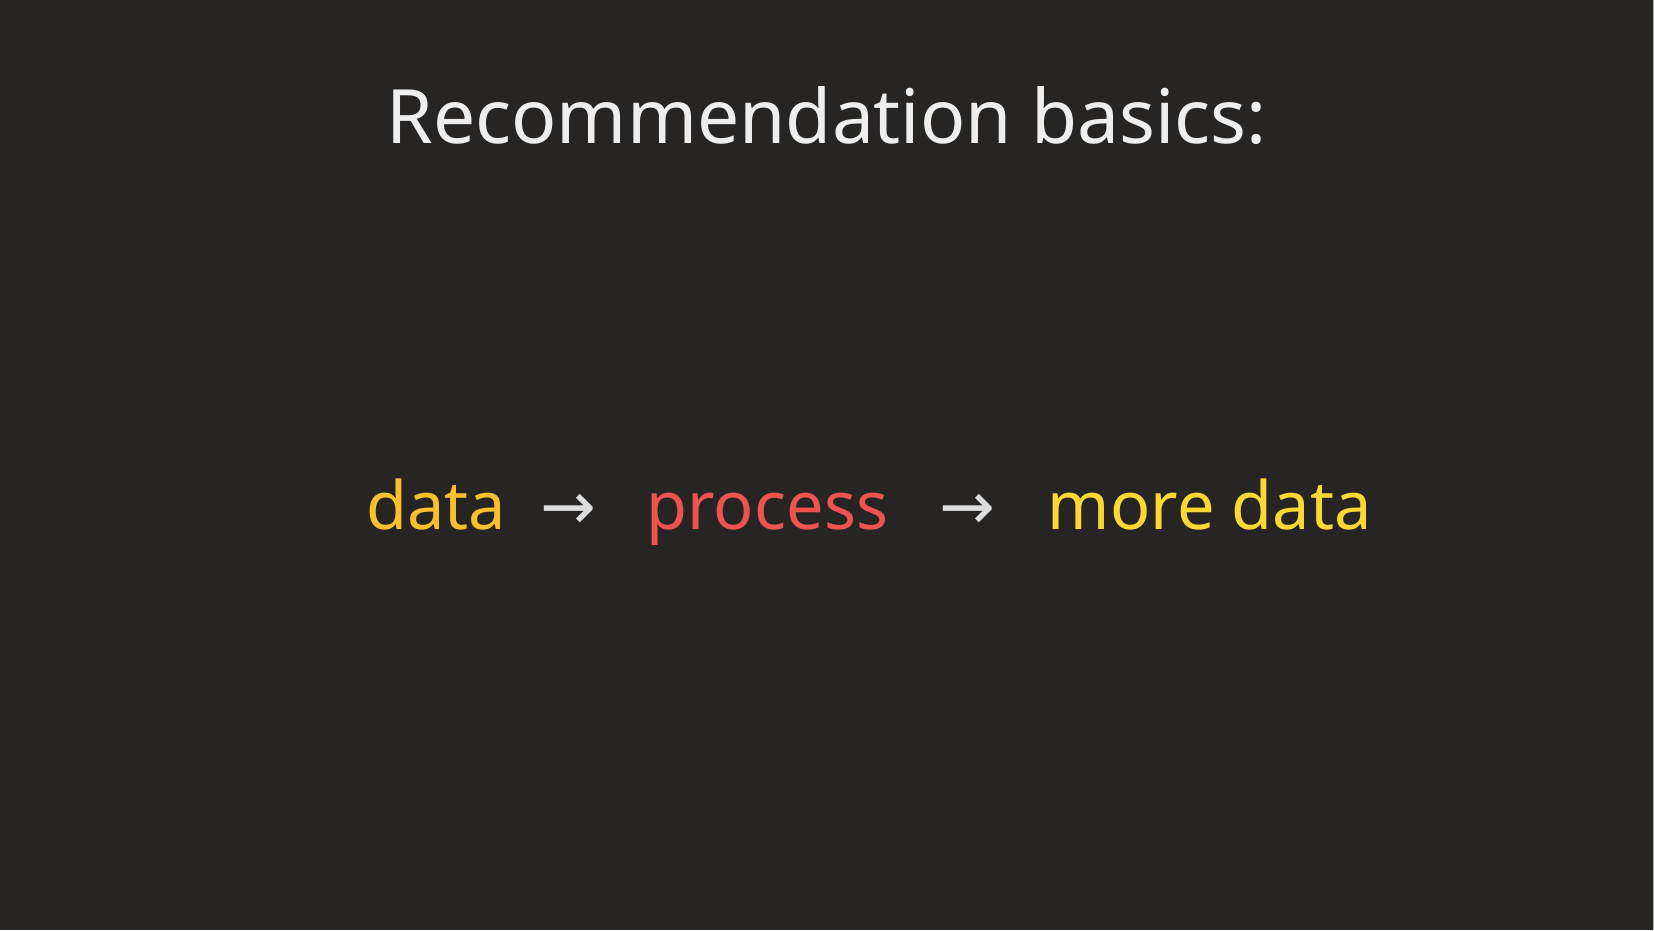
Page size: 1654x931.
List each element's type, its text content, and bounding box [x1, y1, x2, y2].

list data → [295, 217, 827, 758]
list process → more data [827, 217, 1542, 758]
title Recommendation basics: [82, 37, 1571, 193]
